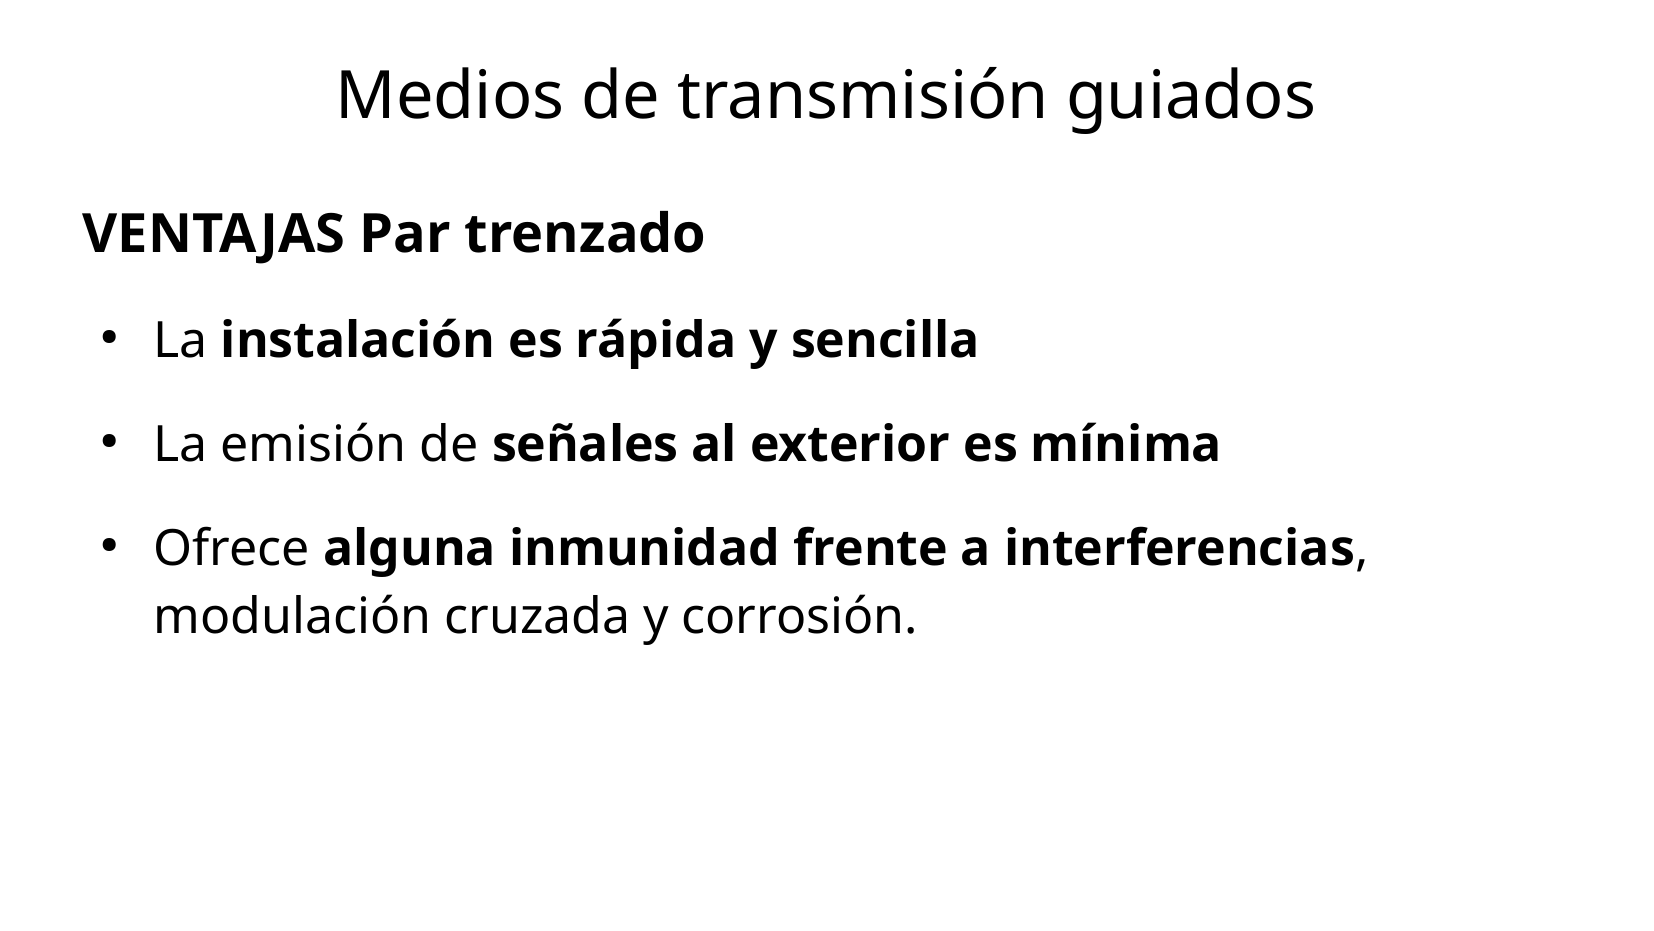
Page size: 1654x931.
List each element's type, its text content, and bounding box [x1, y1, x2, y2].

list VENTAJAS Par trenzado La instalación es rápida y sencilla La emisión de señales al exterior es mínima Ofrece alguna inmunidad frente a interferencias, modulación cruzada y corrosión. [82, 194, 1565, 875]
title Medios de transmisión guiados [82, 37, 1571, 148]
